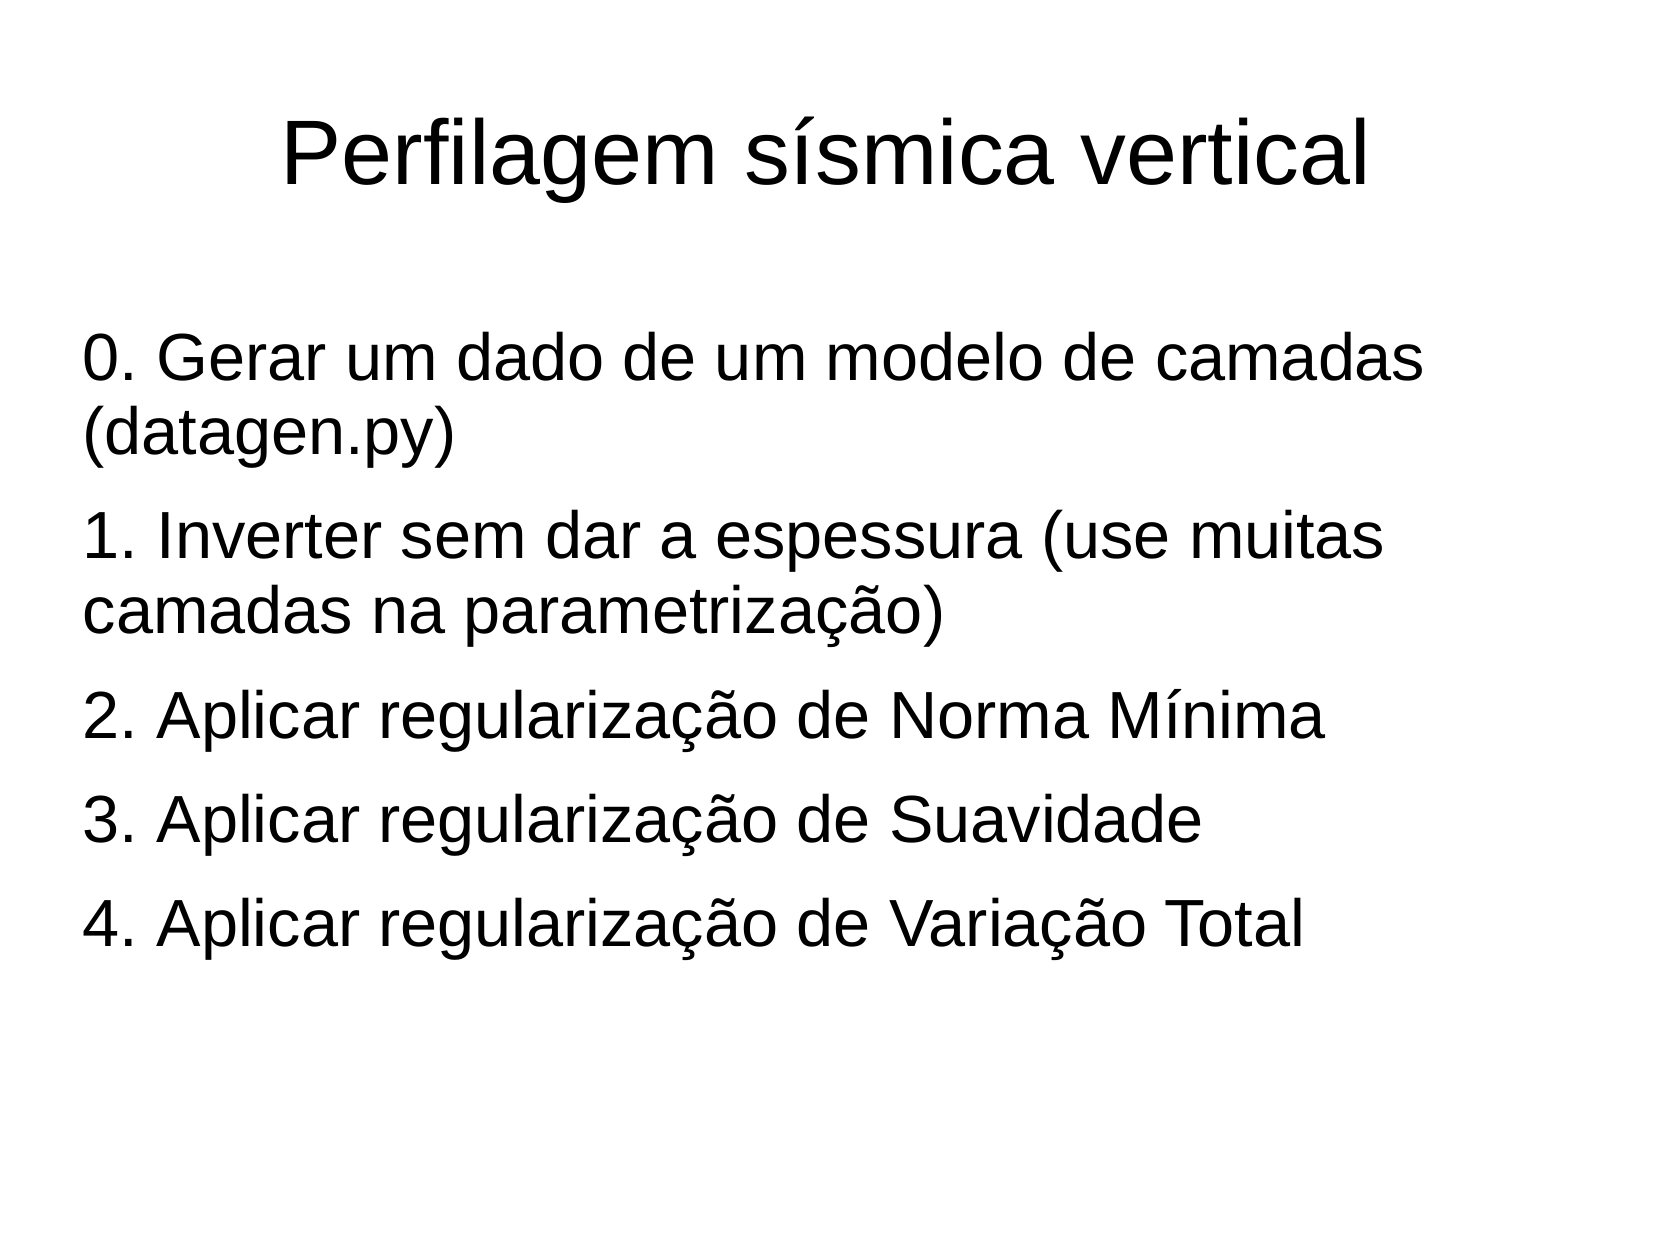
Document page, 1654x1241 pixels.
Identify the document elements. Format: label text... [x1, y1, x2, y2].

list Gerar um dado de um modelo de camadas (datagen.py) Inverter sem dar a espessura (use muitas camadas na parametrização) Aplicar regularização de Norma Mínima Aplicar regularização de Suavidade Aplicar regularização de Variação Total [82, 319, 1571, 1241]
title Perfilagem sísmica vertical [82, 49, 1571, 257]
